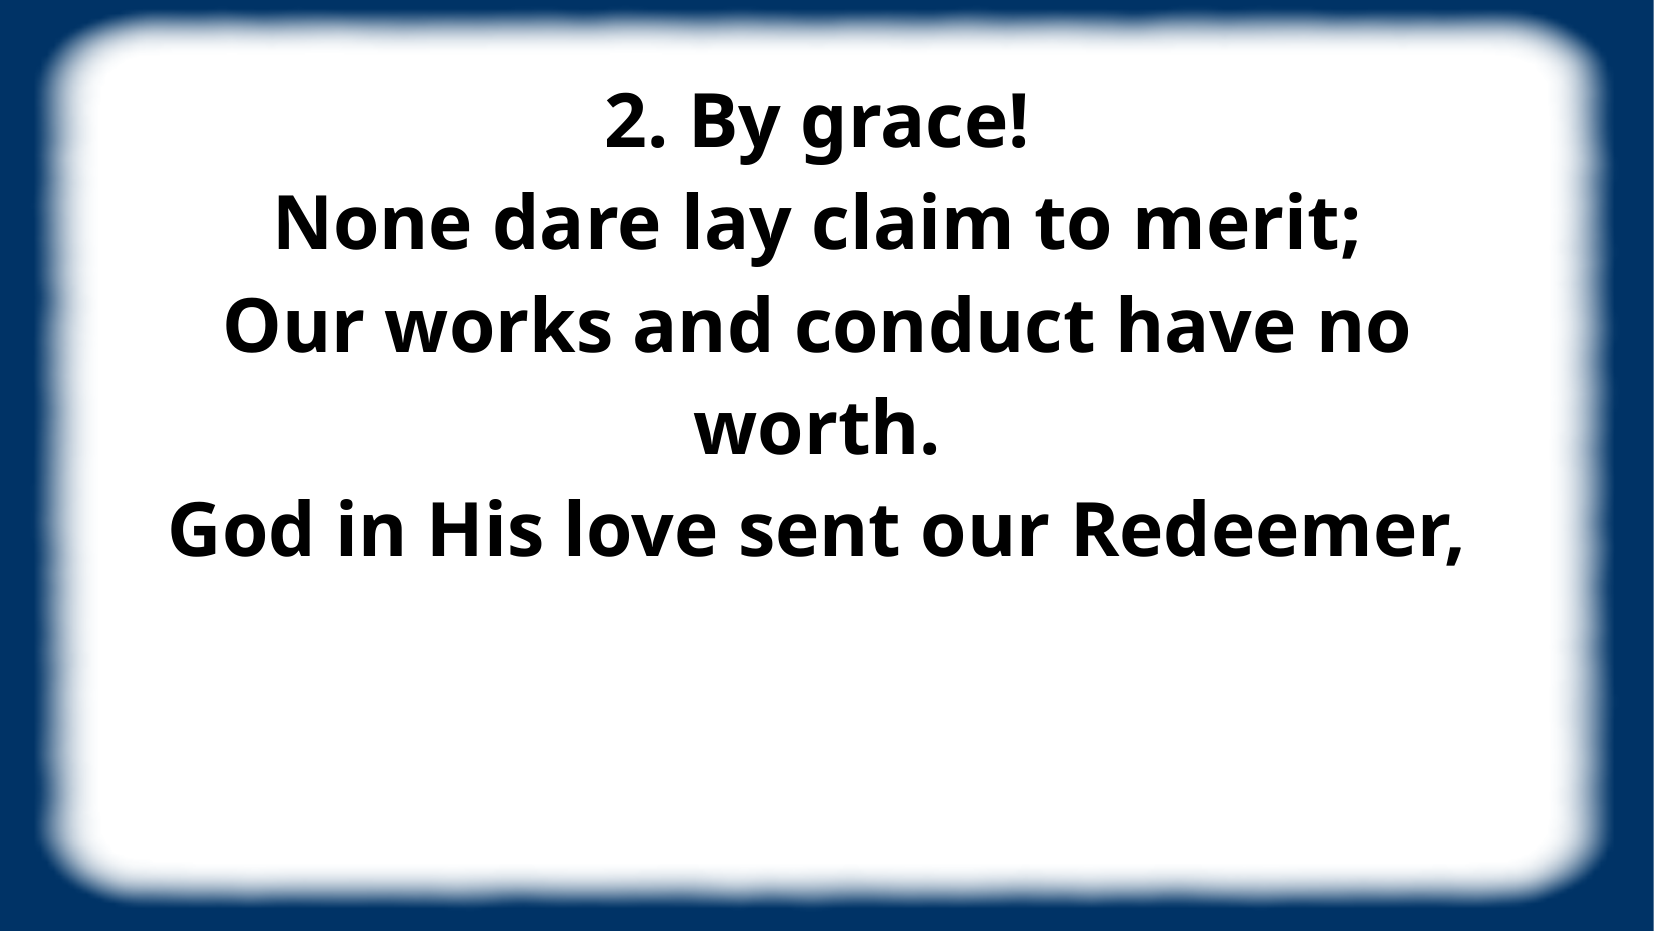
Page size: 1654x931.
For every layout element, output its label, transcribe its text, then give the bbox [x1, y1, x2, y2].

text_box 2. By grace! None dare lay claim to merit; Our works and conduct have no worth. God in His love sent our Redeemer, [75, 60, 1561, 481]
picture [0, 0, 1654, 931]
